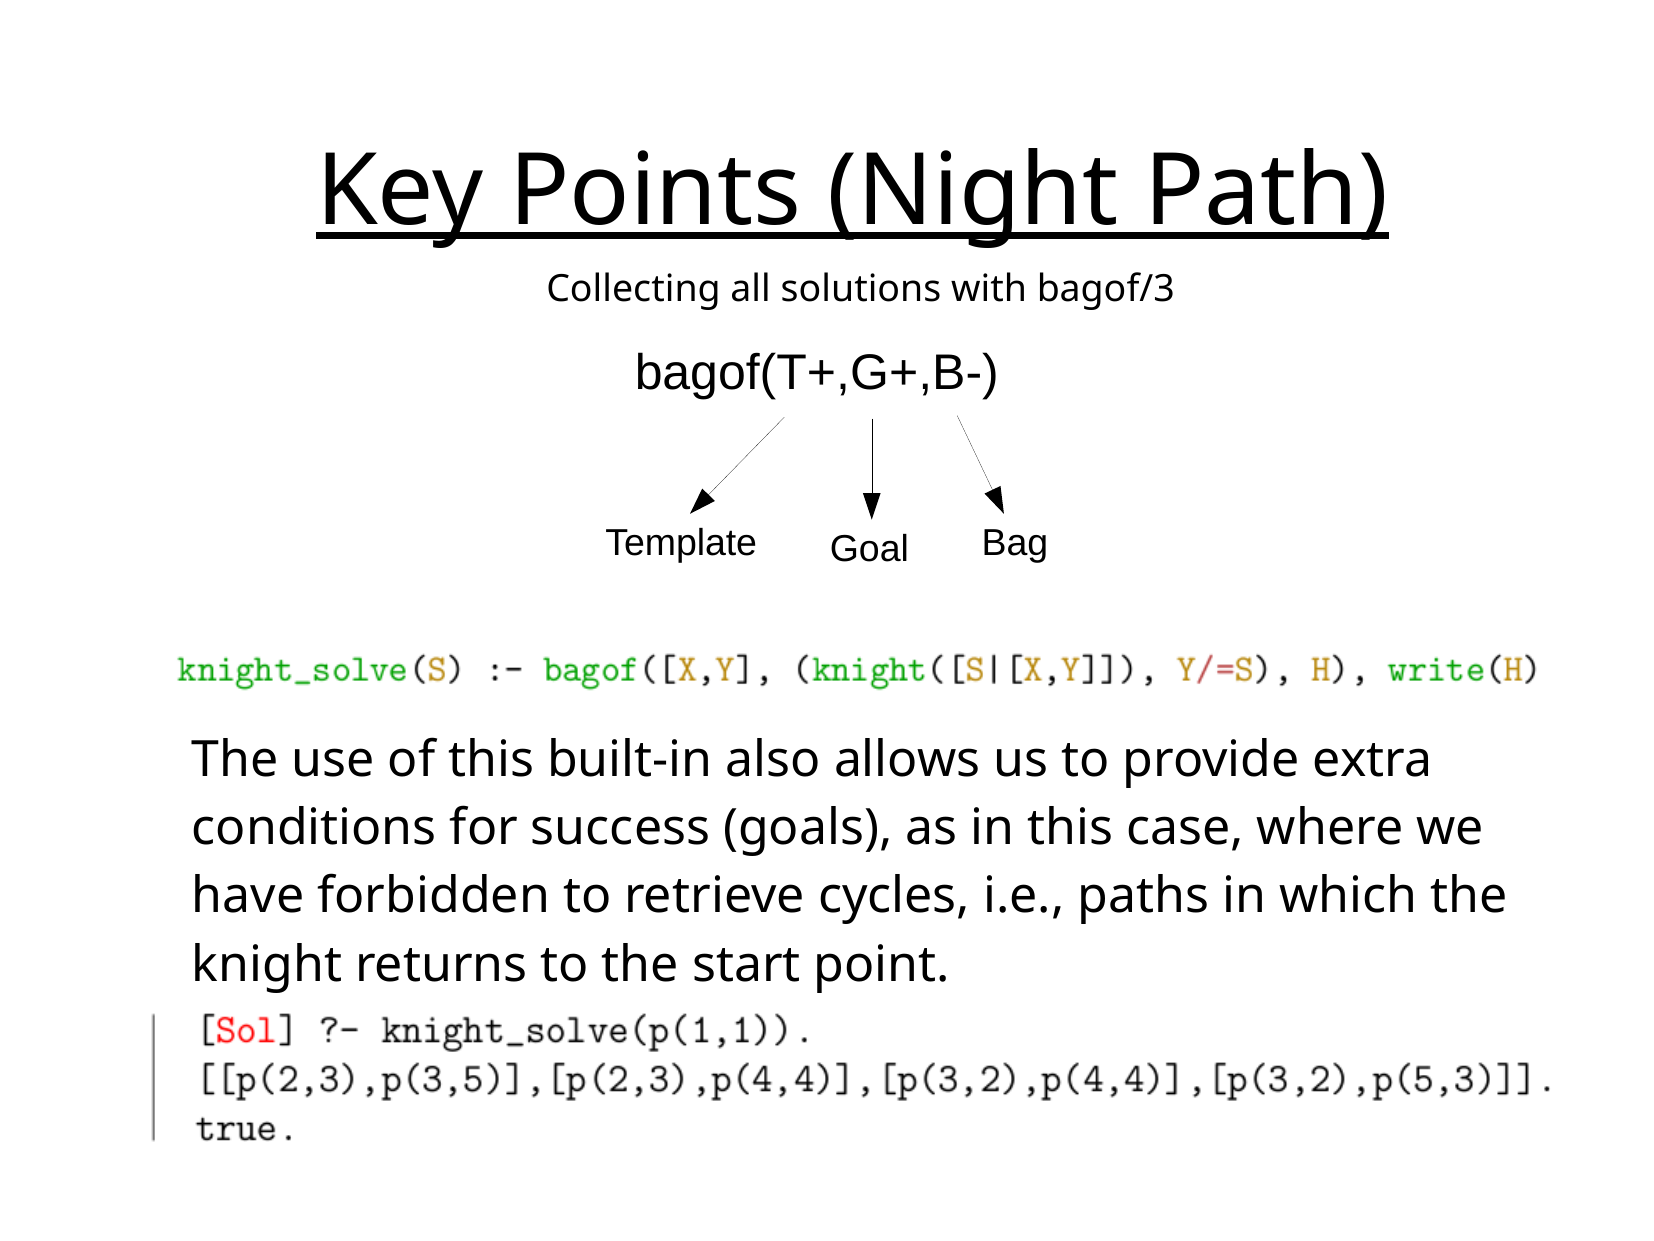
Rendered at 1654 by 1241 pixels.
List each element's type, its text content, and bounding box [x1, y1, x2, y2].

text_box bagof(T+,G+,B-) [620, 336, 1015, 408]
picture [165, 649, 1546, 700]
picture [144, 1003, 1565, 1153]
text_box The use of this built-in also allows us to provide extra conditions for success (goals), as in this case, where we have forbidden to retrieve cycles, i.e., paths in which the knight returns to the start point. [177, 715, 1536, 972]
text_box Bag [966, 513, 1063, 573]
text_box Key Points (Night Path) [301, 109, 1352, 245]
text_box Collecting all solutions with bagof/3 [531, 253, 1157, 314]
text_box Goal [814, 519, 934, 579]
text_box Template [590, 513, 772, 571]
